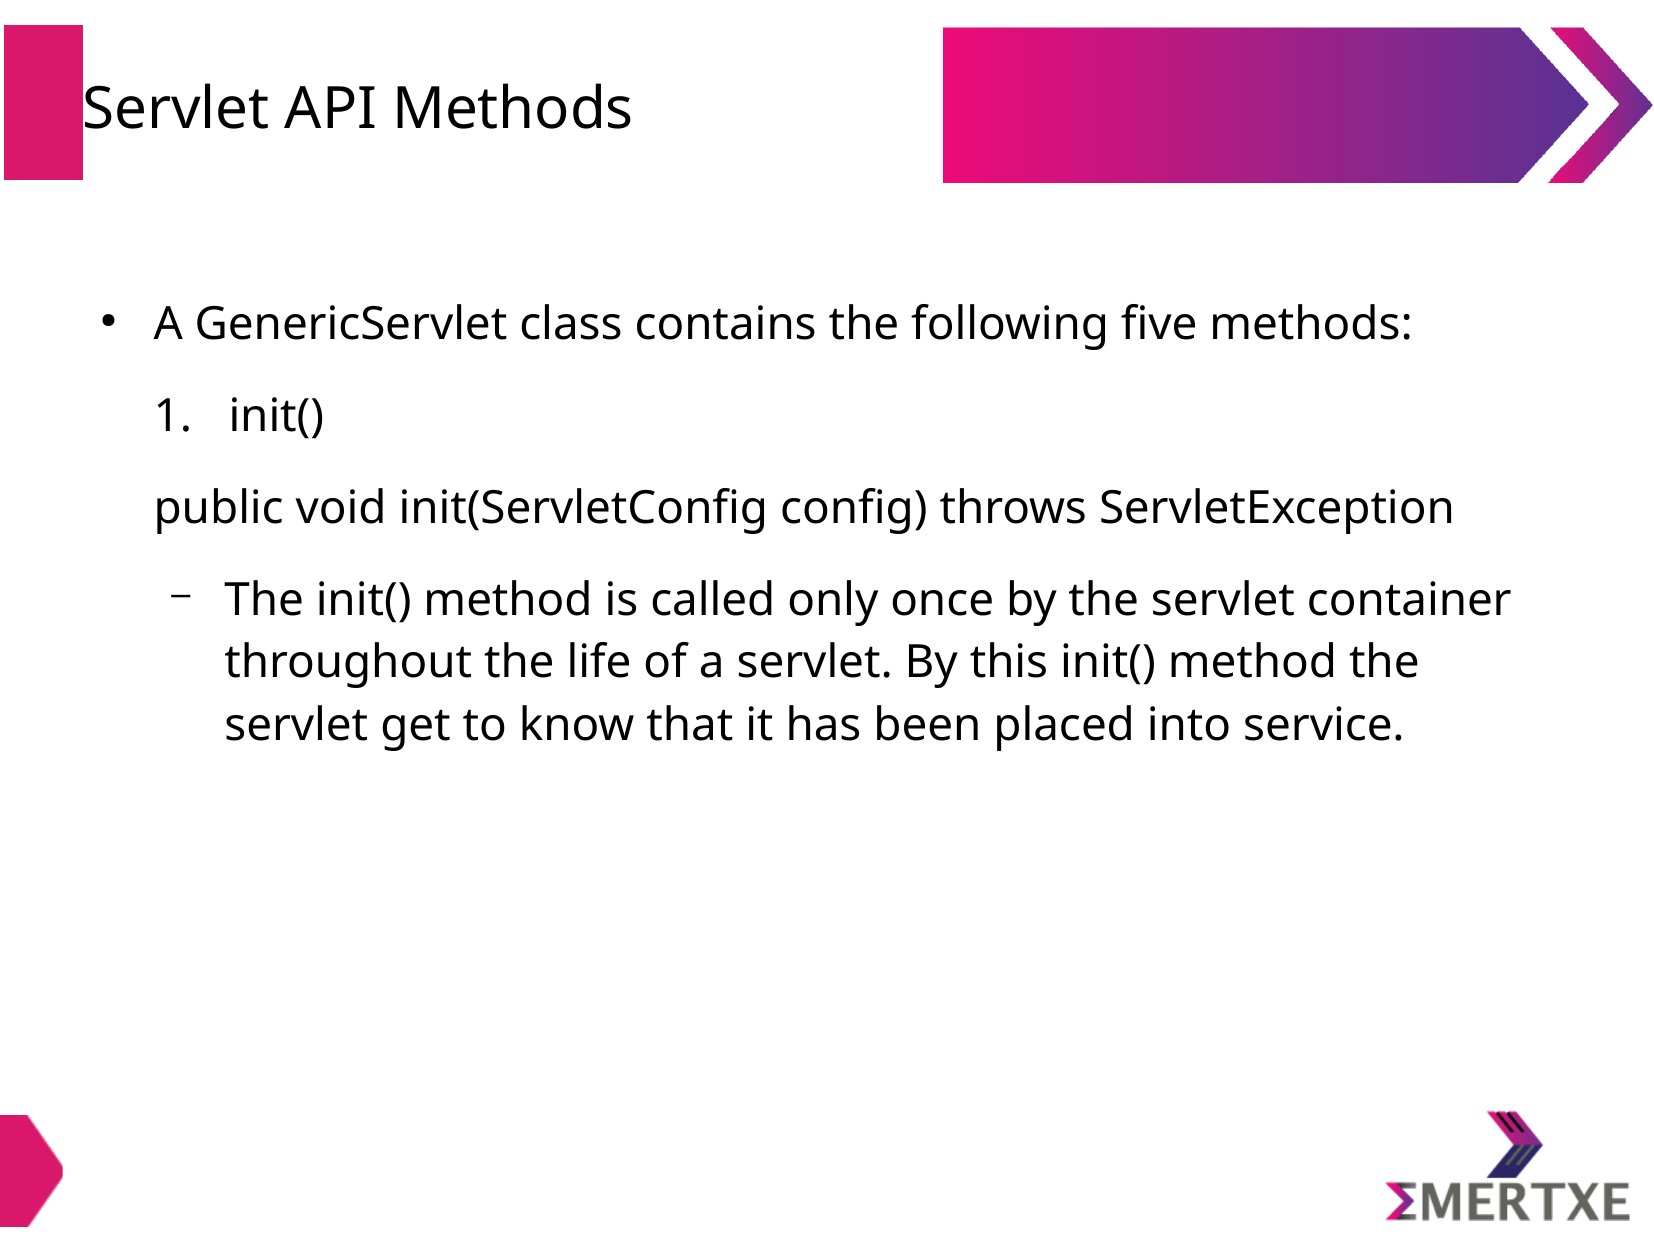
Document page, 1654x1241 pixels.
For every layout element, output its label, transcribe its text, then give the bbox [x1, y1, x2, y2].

title Servlet API Methods [82, 2, 1571, 210]
picture [1385, 1107, 1631, 1221]
picture [1571, 27, 1653, 183]
list A GenericServlet class contains the following five methods: 1. init() public void init(ServletConfig config) throws ServletException The init() method is called only once by the servlet container throughout the life of a servlet. By this init() method the servlet get to know that it has been placed into service. [82, 290, 1571, 1010]
